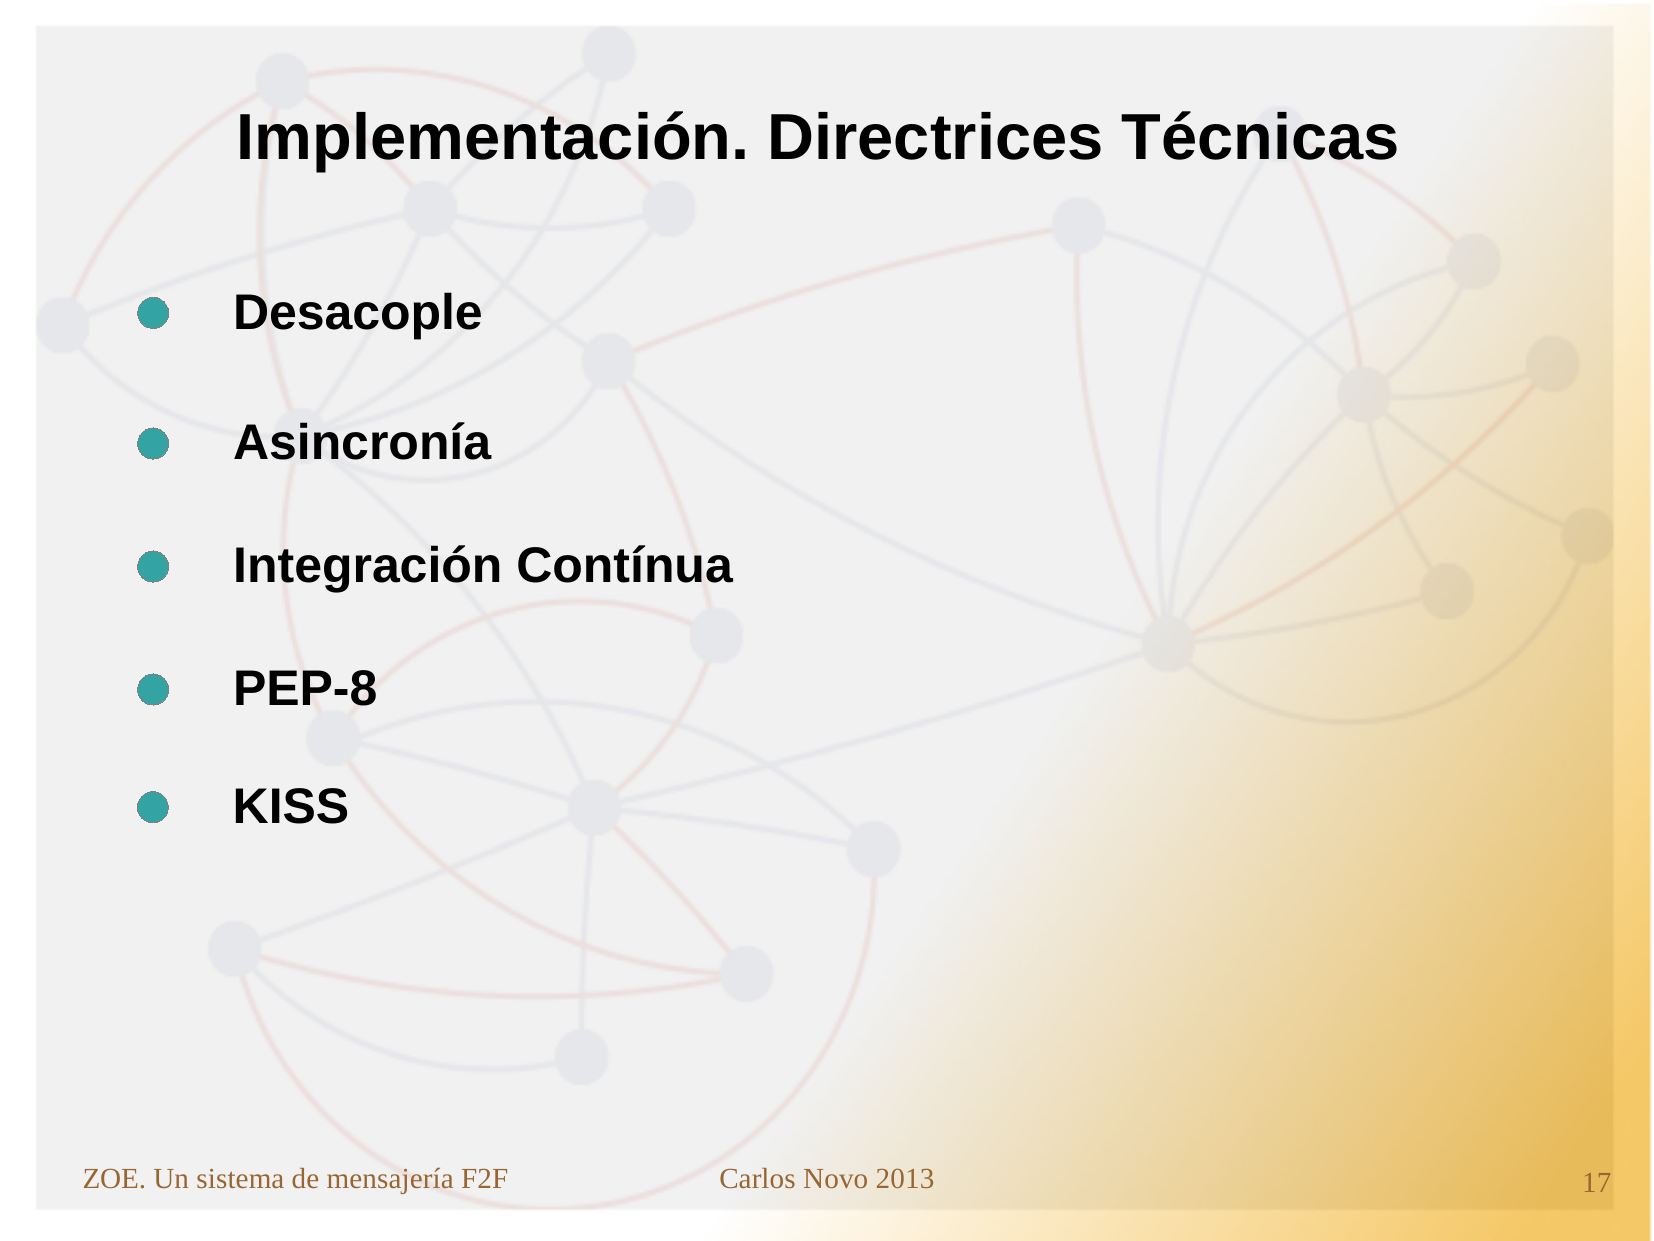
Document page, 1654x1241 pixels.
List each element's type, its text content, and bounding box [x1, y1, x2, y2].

subtitle Implementación. Directrices Técnicas [91, 0, 1547, 299]
text_box [137, 791, 169, 823]
text_box [137, 427, 169, 460]
text_box KISS [218, 770, 367, 844]
text_box [137, 550, 169, 583]
picture [0, 0, 1654, 1241]
text_box [137, 297, 169, 329]
text_box [137, 673, 169, 706]
text_box PEP-8 [218, 653, 396, 726]
text_box Desacople [218, 276, 503, 350]
text_box Integración Contínua [218, 530, 758, 603]
text_box Asincronía [218, 407, 512, 480]
